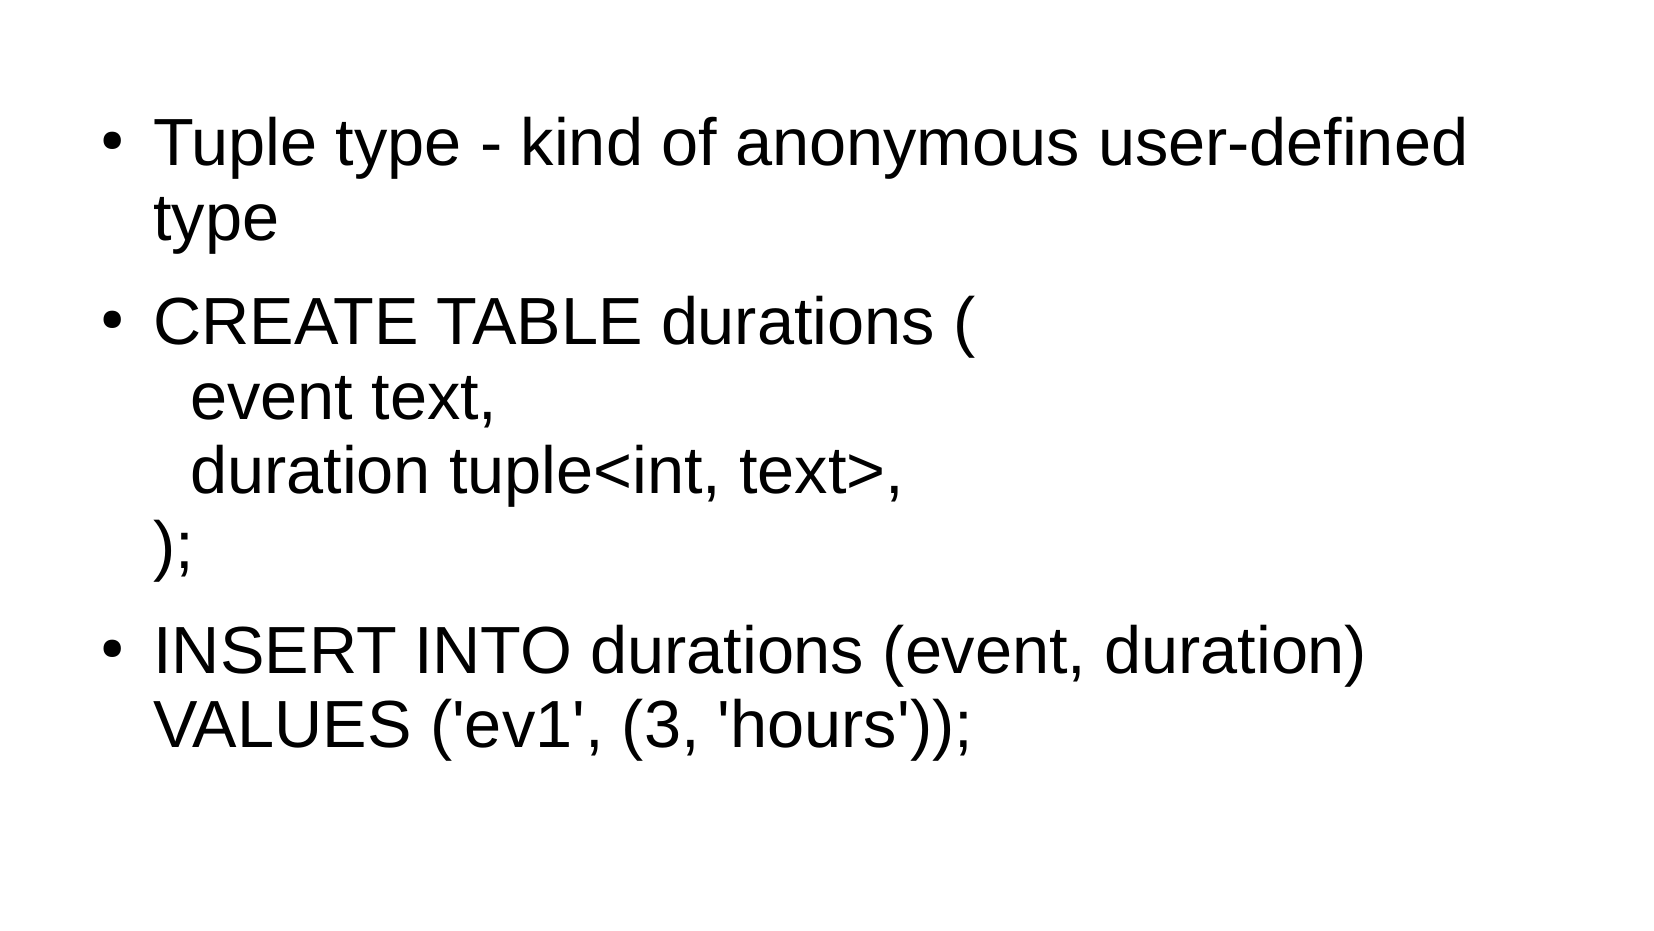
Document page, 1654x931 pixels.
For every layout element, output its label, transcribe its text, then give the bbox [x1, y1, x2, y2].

list Tuple type - kind of anonymous user-defined type CREATE TABLE durations ( event text, duration tuple<int, text>, ); INSERT INTO durations (event, duration) VALUES ('ev1', (3, 'hours')); [82, 105, 1571, 826]
